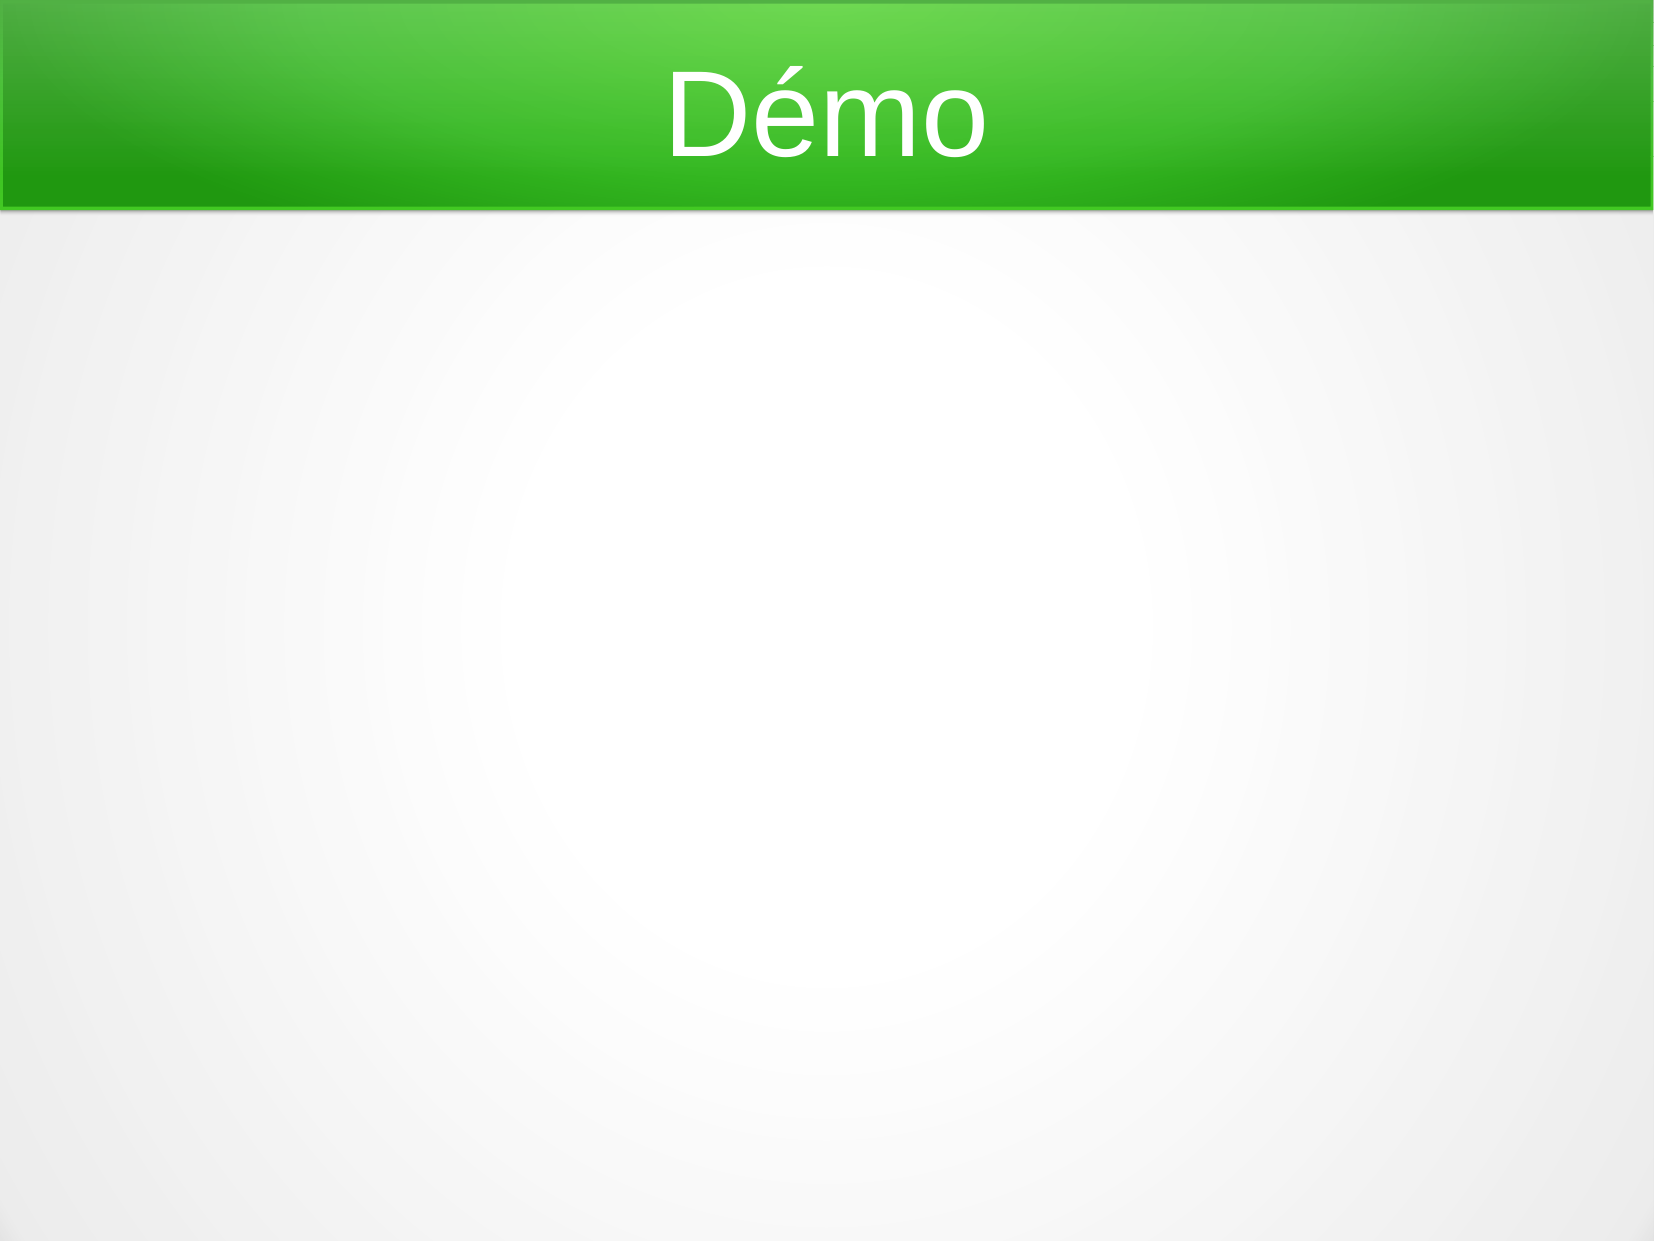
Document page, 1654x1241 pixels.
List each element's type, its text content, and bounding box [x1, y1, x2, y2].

title Démo [82, 45, 1571, 183]
